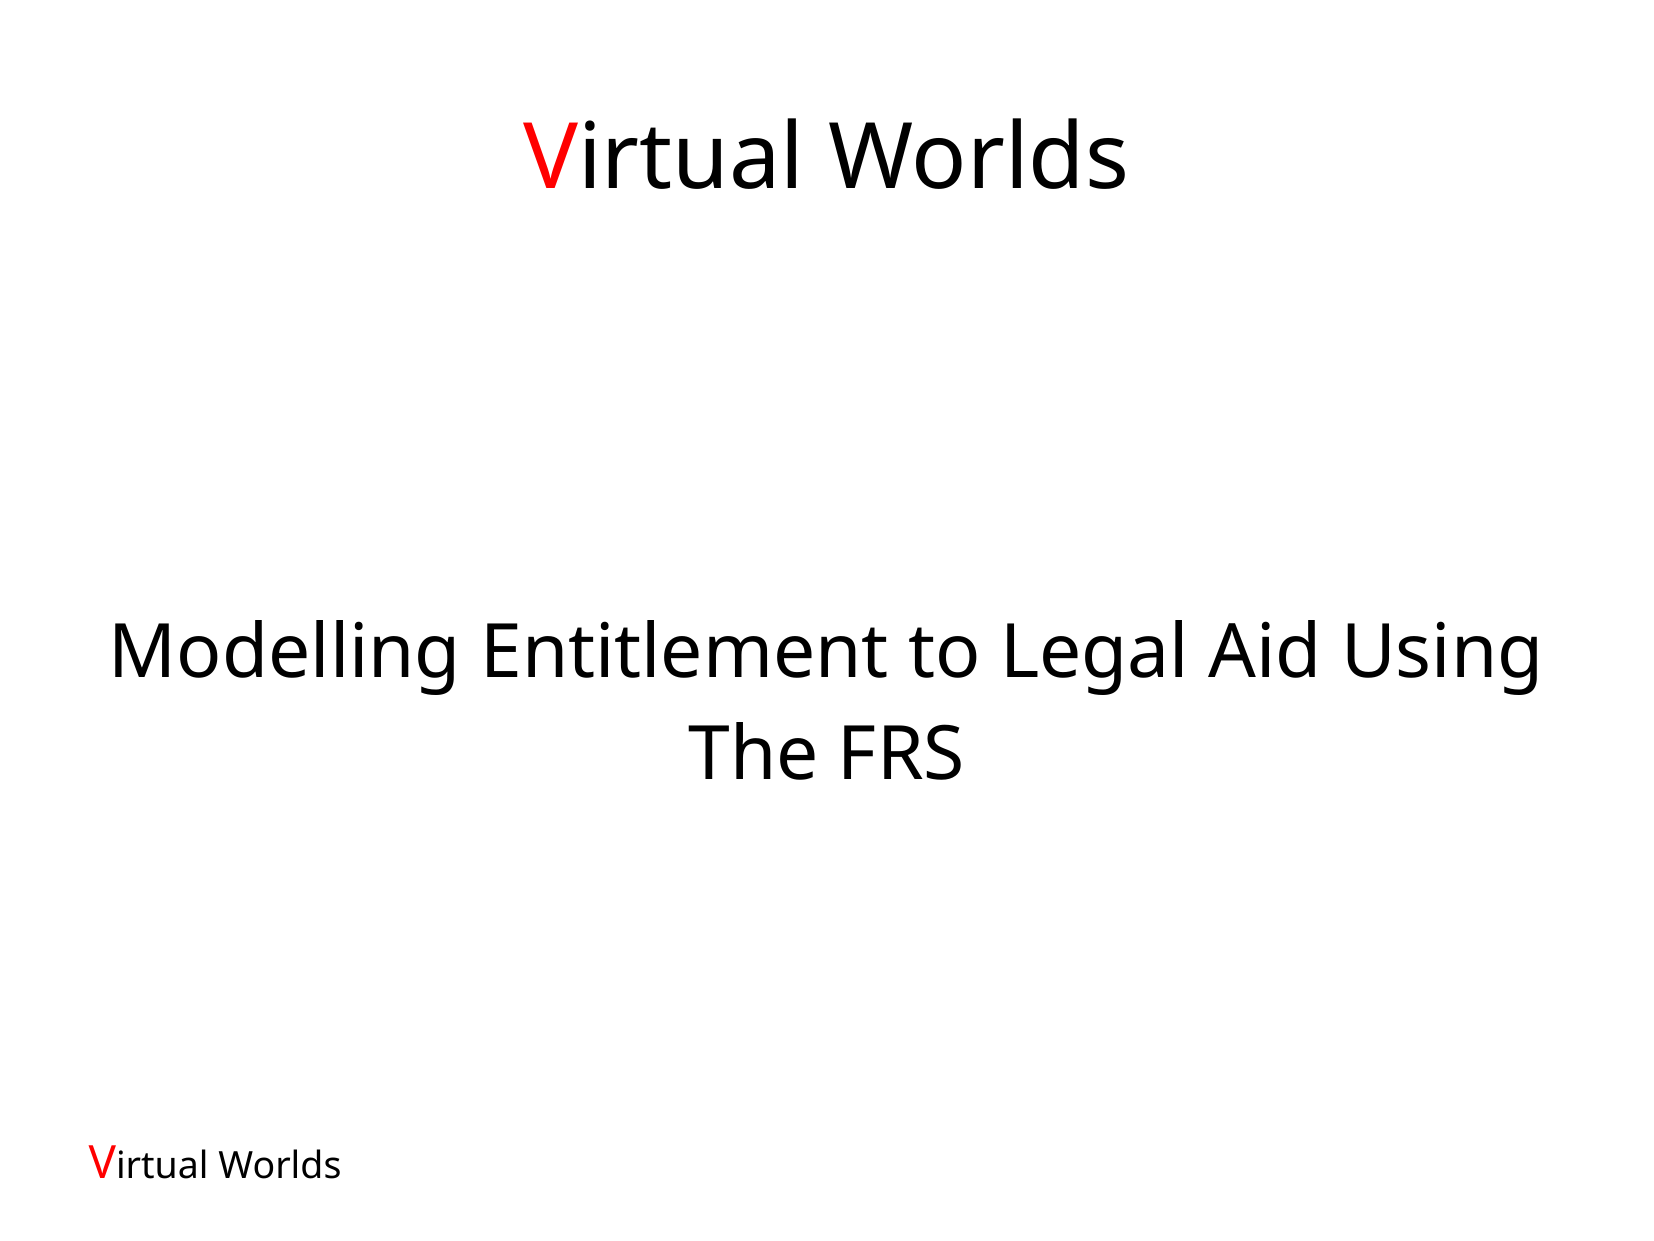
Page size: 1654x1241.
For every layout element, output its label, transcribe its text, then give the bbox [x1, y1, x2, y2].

title Virtual Worlds [82, 49, 1571, 257]
subtitle Modelling Entitlement to Legal Aid Using The FRS [82, 290, 1571, 1109]
